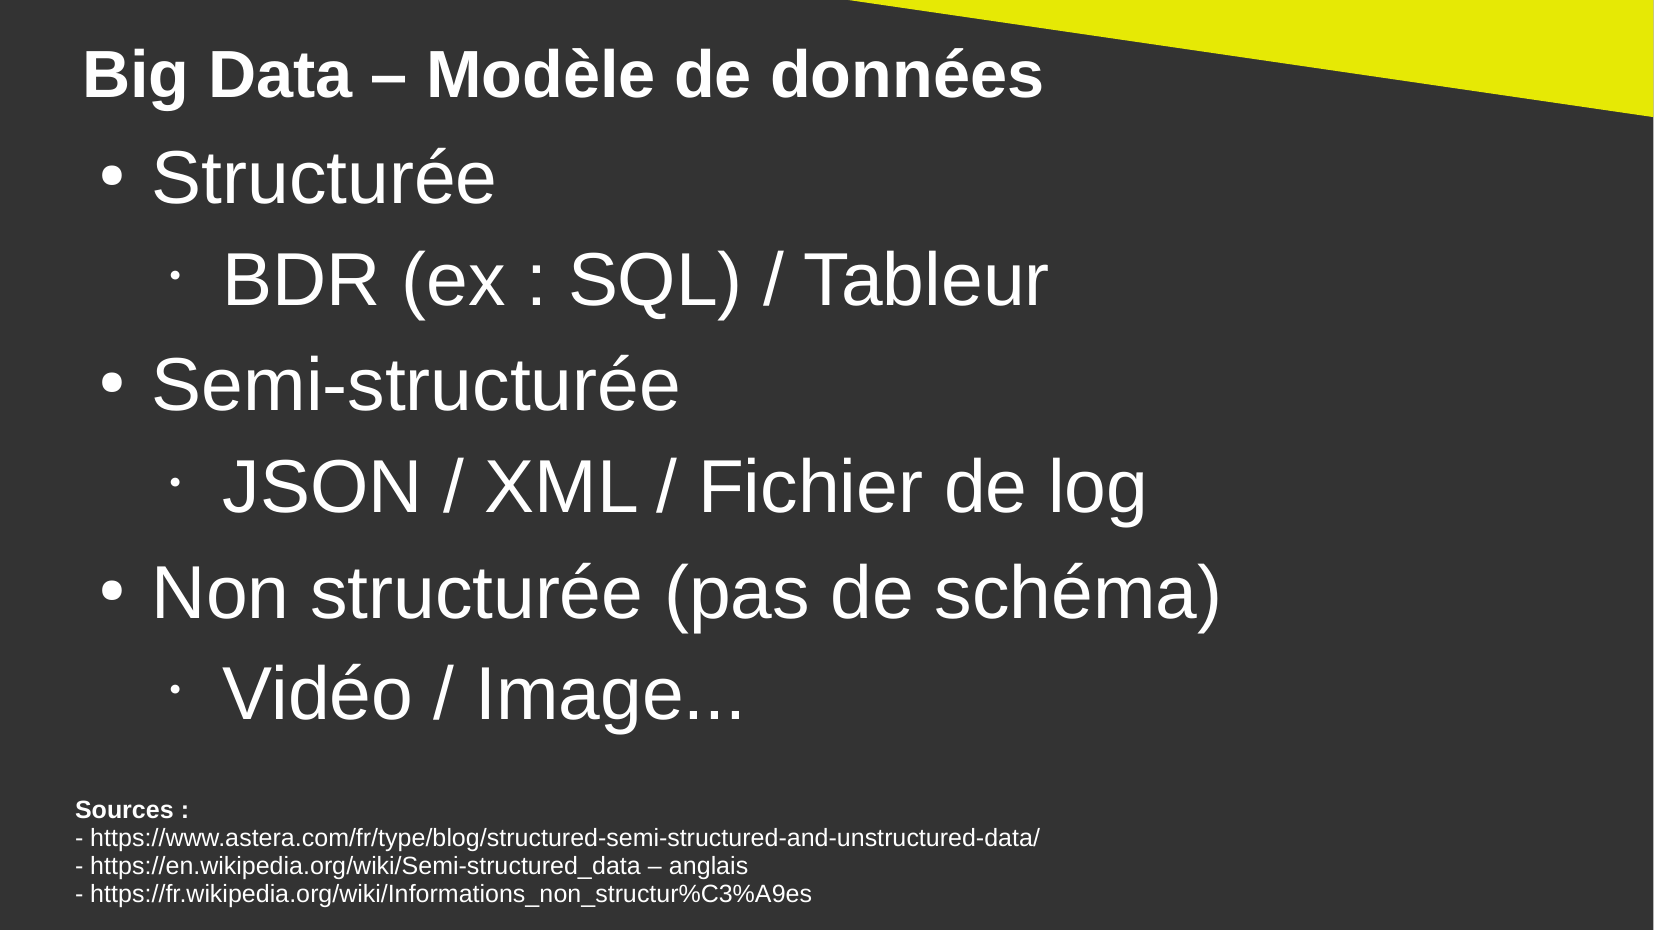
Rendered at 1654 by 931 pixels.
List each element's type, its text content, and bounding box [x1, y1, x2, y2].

title Big Data – Modèle de données [82, 37, 1571, 114]
text_box Sources : - https://www.astera.com/fr/type/blog/structured-semi-structured-and-unstructured-data/ - https://en.wikipedia.org/wiki/Semi-structured_data – anglais - https://fr.wikipedia.org/wiki/Informations_non_structur%C3%A9es [60, 788, 1546, 916]
list Structurée BDR (ex : SQL) / Tableur Semi-structurée JSON / XML / Fichier de log Non structurée (pas de schéma) Vidéo / Image... [80, 135, 1620, 827]
text_box [848, 0, 1654, 118]
